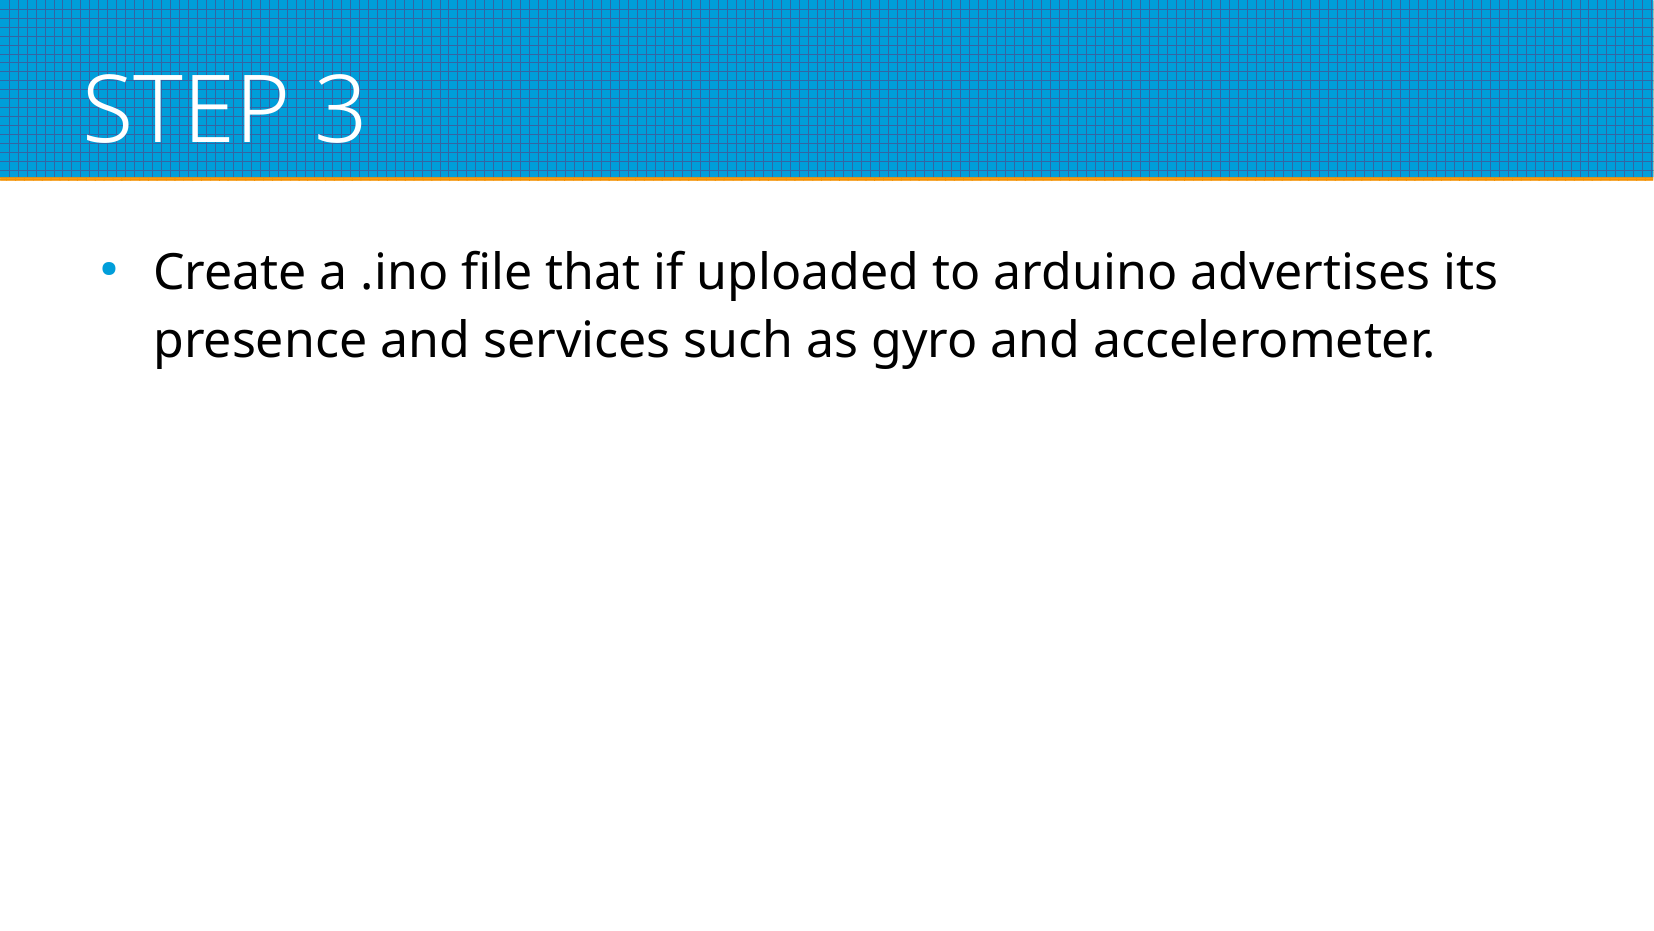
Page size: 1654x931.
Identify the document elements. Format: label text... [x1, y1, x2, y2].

title STEP 3 [82, 14, 1571, 171]
list Create a .ino file that if uploaded to arduino advertises its presence and services such as gyro and accelerometer. [82, 236, 1563, 811]
